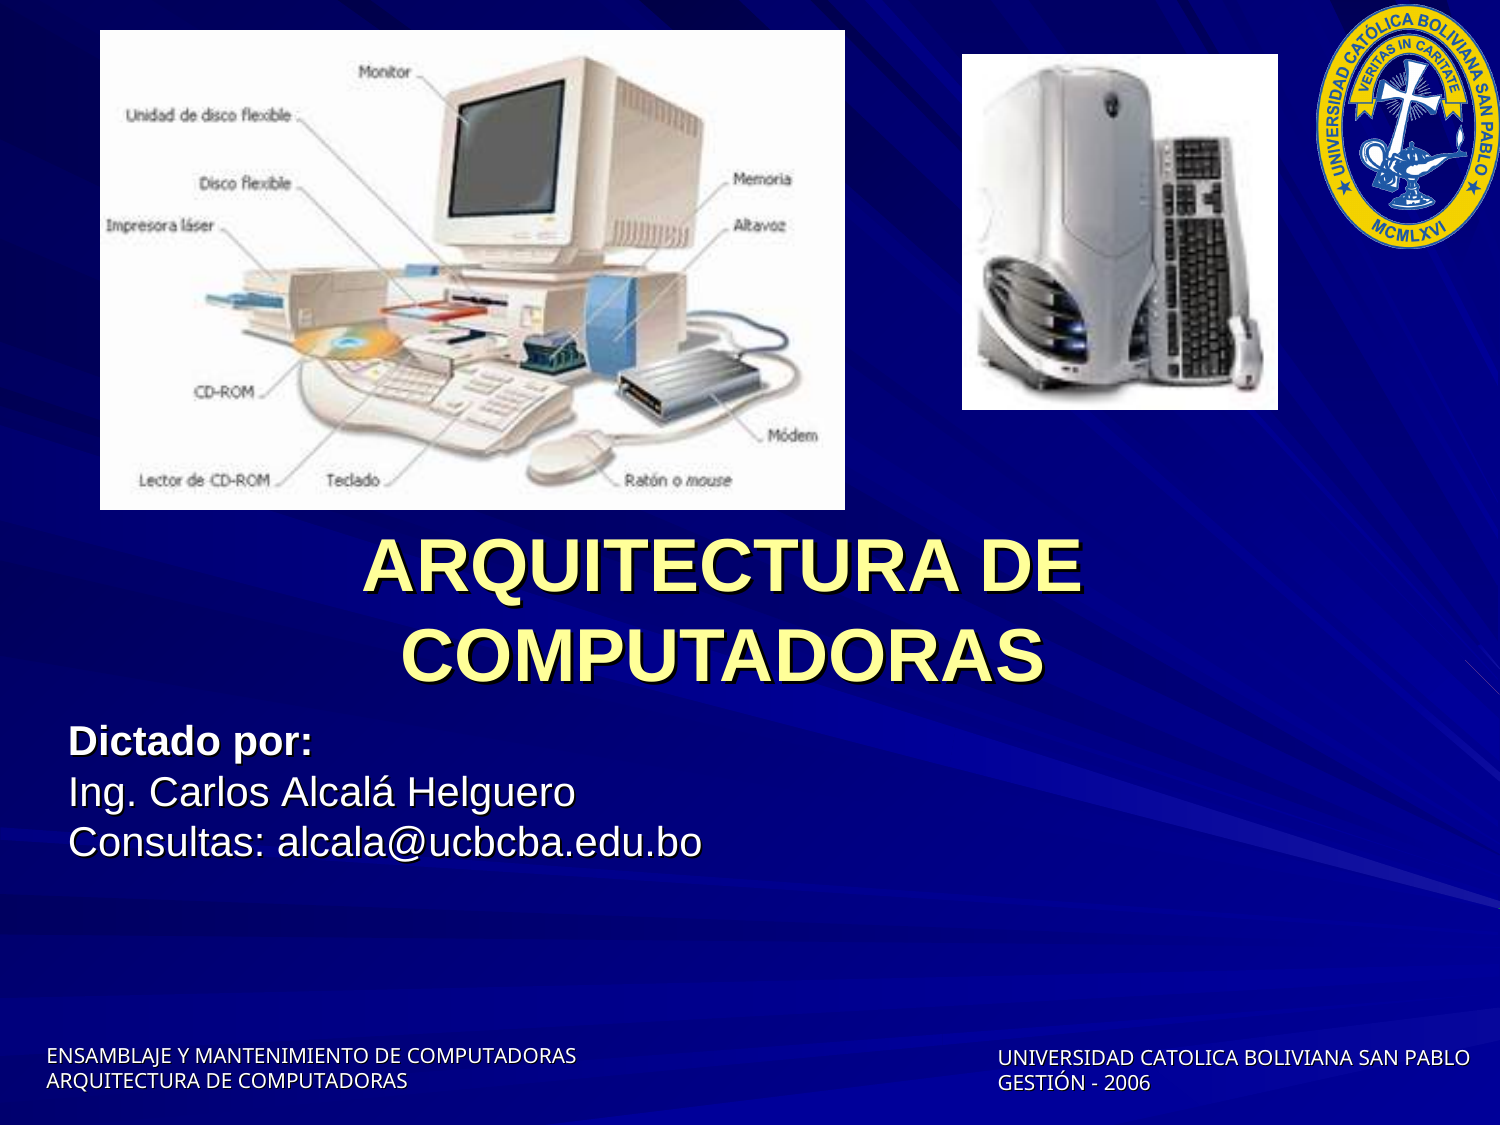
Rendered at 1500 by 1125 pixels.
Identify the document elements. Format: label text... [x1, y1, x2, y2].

title ARQUITECTURA DE COMPUTADORAS [171, 562, 1275, 740]
picture [100, 30, 845, 510]
text_box Dictado por: Ing. Carlos Alcalá Helguero Consultas: alcala@ucbcba.edu.bo [53, 716, 1104, 882]
picture [962, 54, 1278, 410]
picture [1316, 4, 1500, 249]
